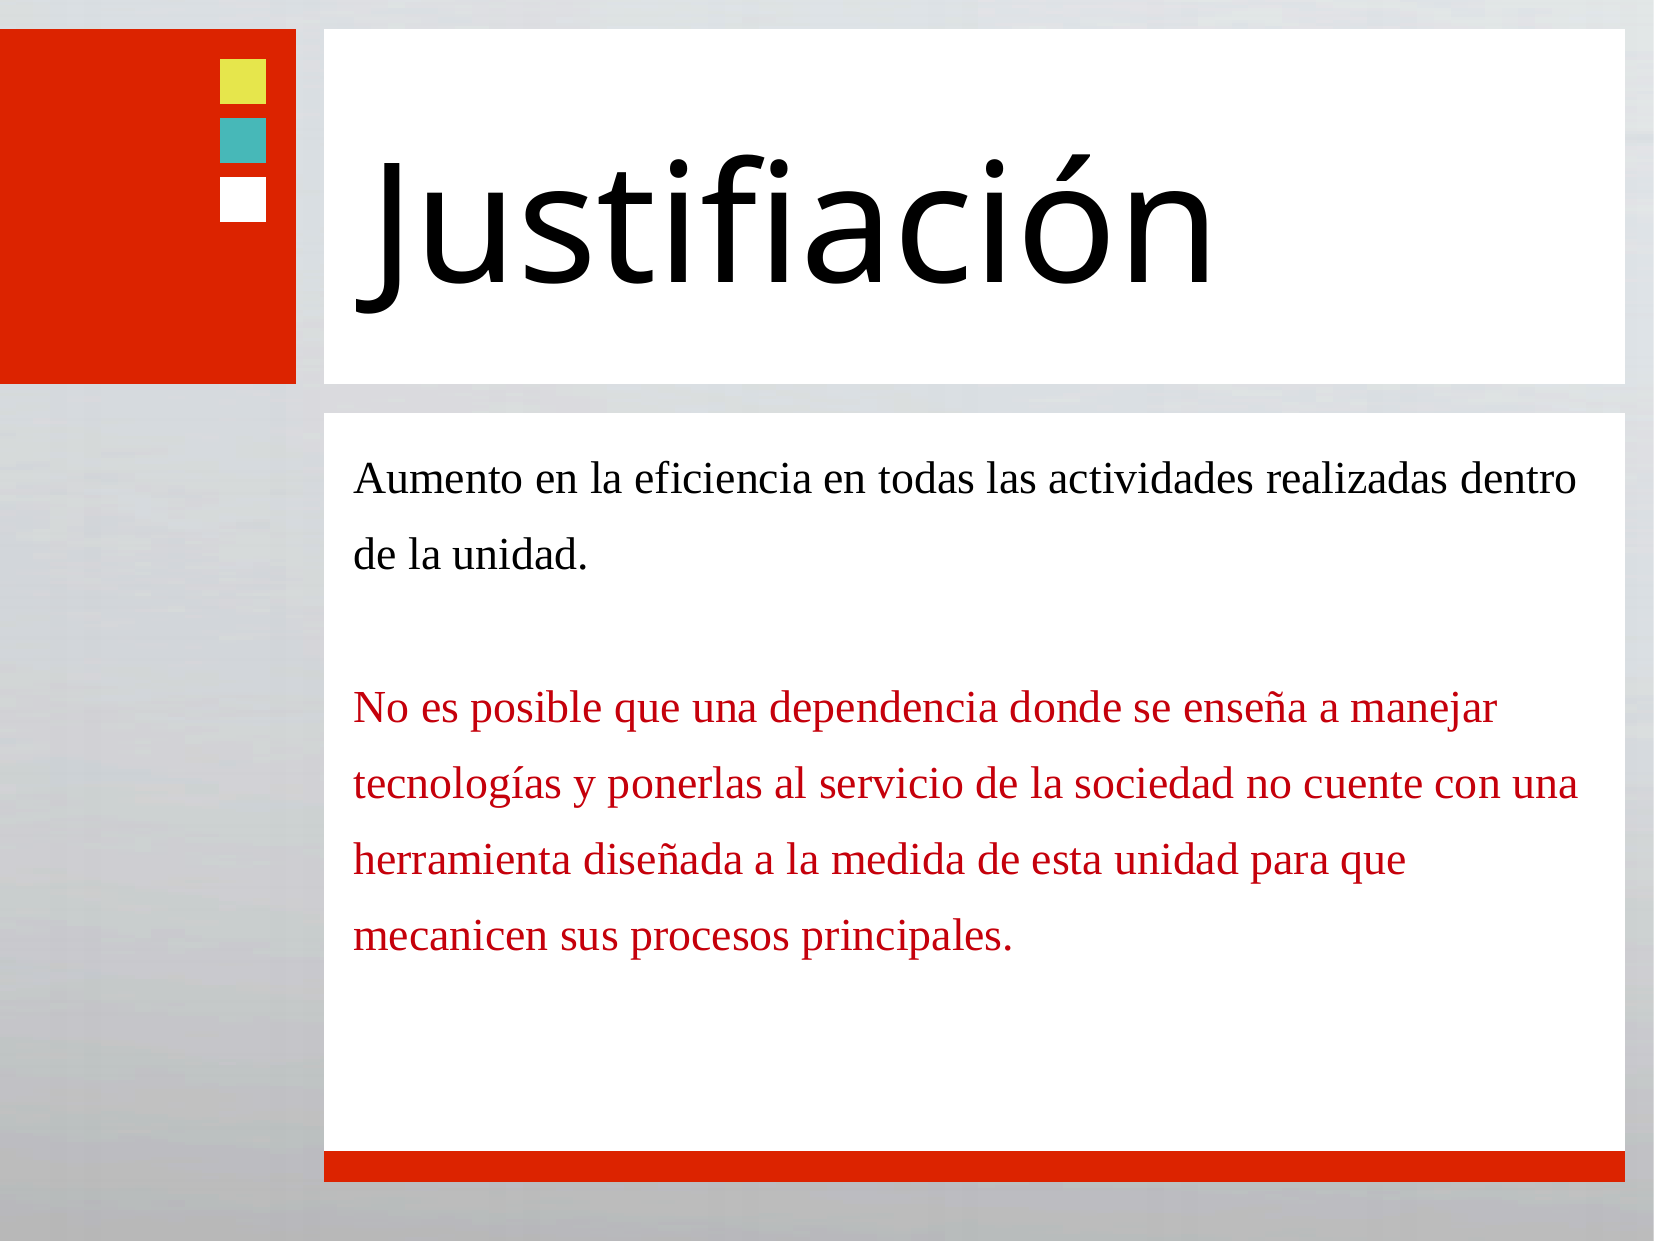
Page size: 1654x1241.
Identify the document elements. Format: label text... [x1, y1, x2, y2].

text_box Aumento en la eficiencia en todas las actividades realizadas dentro de la unidad. No es posible que una dependencia donde se enseña a manejar tecnologías y ponerlas al servicio de la sociedad no cuente con una herramienta diseñada a la medida de esta unidad para que mecanicen sus procesos principales. [338, 420, 1595, 1119]
picture [0, 0, 1654, 1241]
text_box Justifiación [354, 96, 1595, 313]
